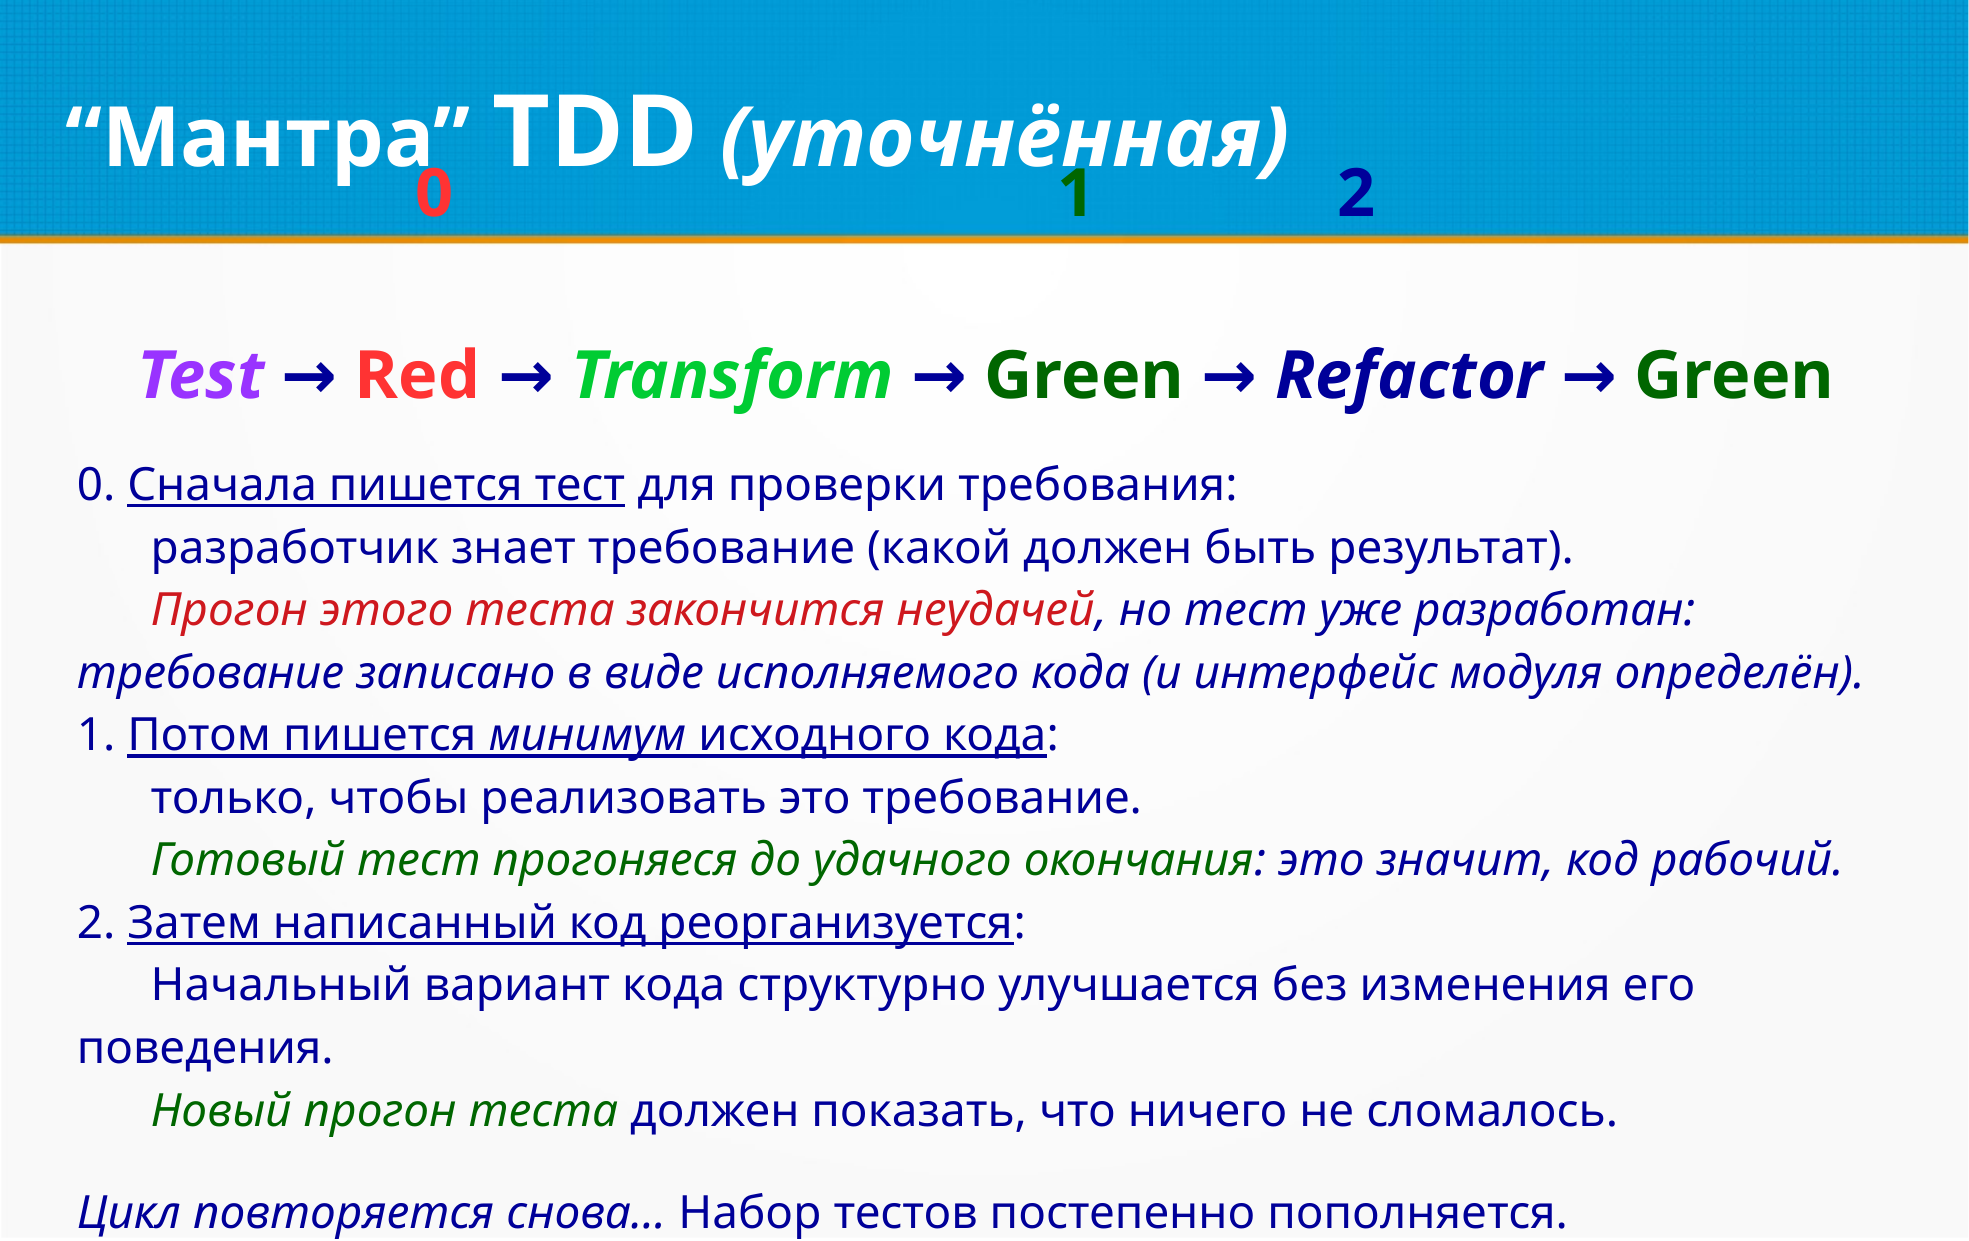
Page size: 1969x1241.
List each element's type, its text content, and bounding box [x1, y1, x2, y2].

picture [1025, 1218, 1039, 1225]
picture [0, 233, 1969, 1241]
picture [560, 1218, 573, 1225]
picture [1302, 1218, 1316, 1225]
picture [959, 1218, 971, 1225]
picture [1234, 1218, 1248, 1225]
picture [342, 1218, 354, 1225]
picture [225, 1218, 238, 1225]
picture [316, 1218, 329, 1225]
picture [718, 1218, 730, 1225]
picture [930, 1218, 944, 1225]
text_box 0 1 2 Test → Red → Transform → Green → Refactor → Green 0. Сначала пишется тест для проверки требования: разработчик знает требование (какой должен быть результат). Прогон этого теста закончится неудачей, но тест уже разработан: требование записано в виде исполняемого кода (и интерфейс модуля определён). 1. Потом пишется минимум исходного кода: только, чтобы реализовать это требование. Готовый тест прогоняеся до удачного окончания: это значит, код рабочий. 2. Затем написанный код реорганизуется: Начальный вариант кода структурно улучшается без изменения его поведения. Новый прогон теста должен показать, что ничего не сломалось. Цикл повторяется снова… Набор тестов постепенно пополняется. → Тестами охвачены все изменения. [70, 231, 1902, 1218]
picture [772, 1218, 786, 1225]
picture [586, 1218, 598, 1225]
picture [251, 1218, 263, 1225]
picture [83, 1218, 98, 1224]
text_box “Мантра” TDD (уточнённая) [59, 55, 1902, 200]
picture [114, 1218, 125, 1225]
picture [1359, 1218, 1373, 1225]
picture [745, 1218, 759, 1225]
picture [610, 1218, 621, 1225]
picture [801, 1218, 814, 1225]
